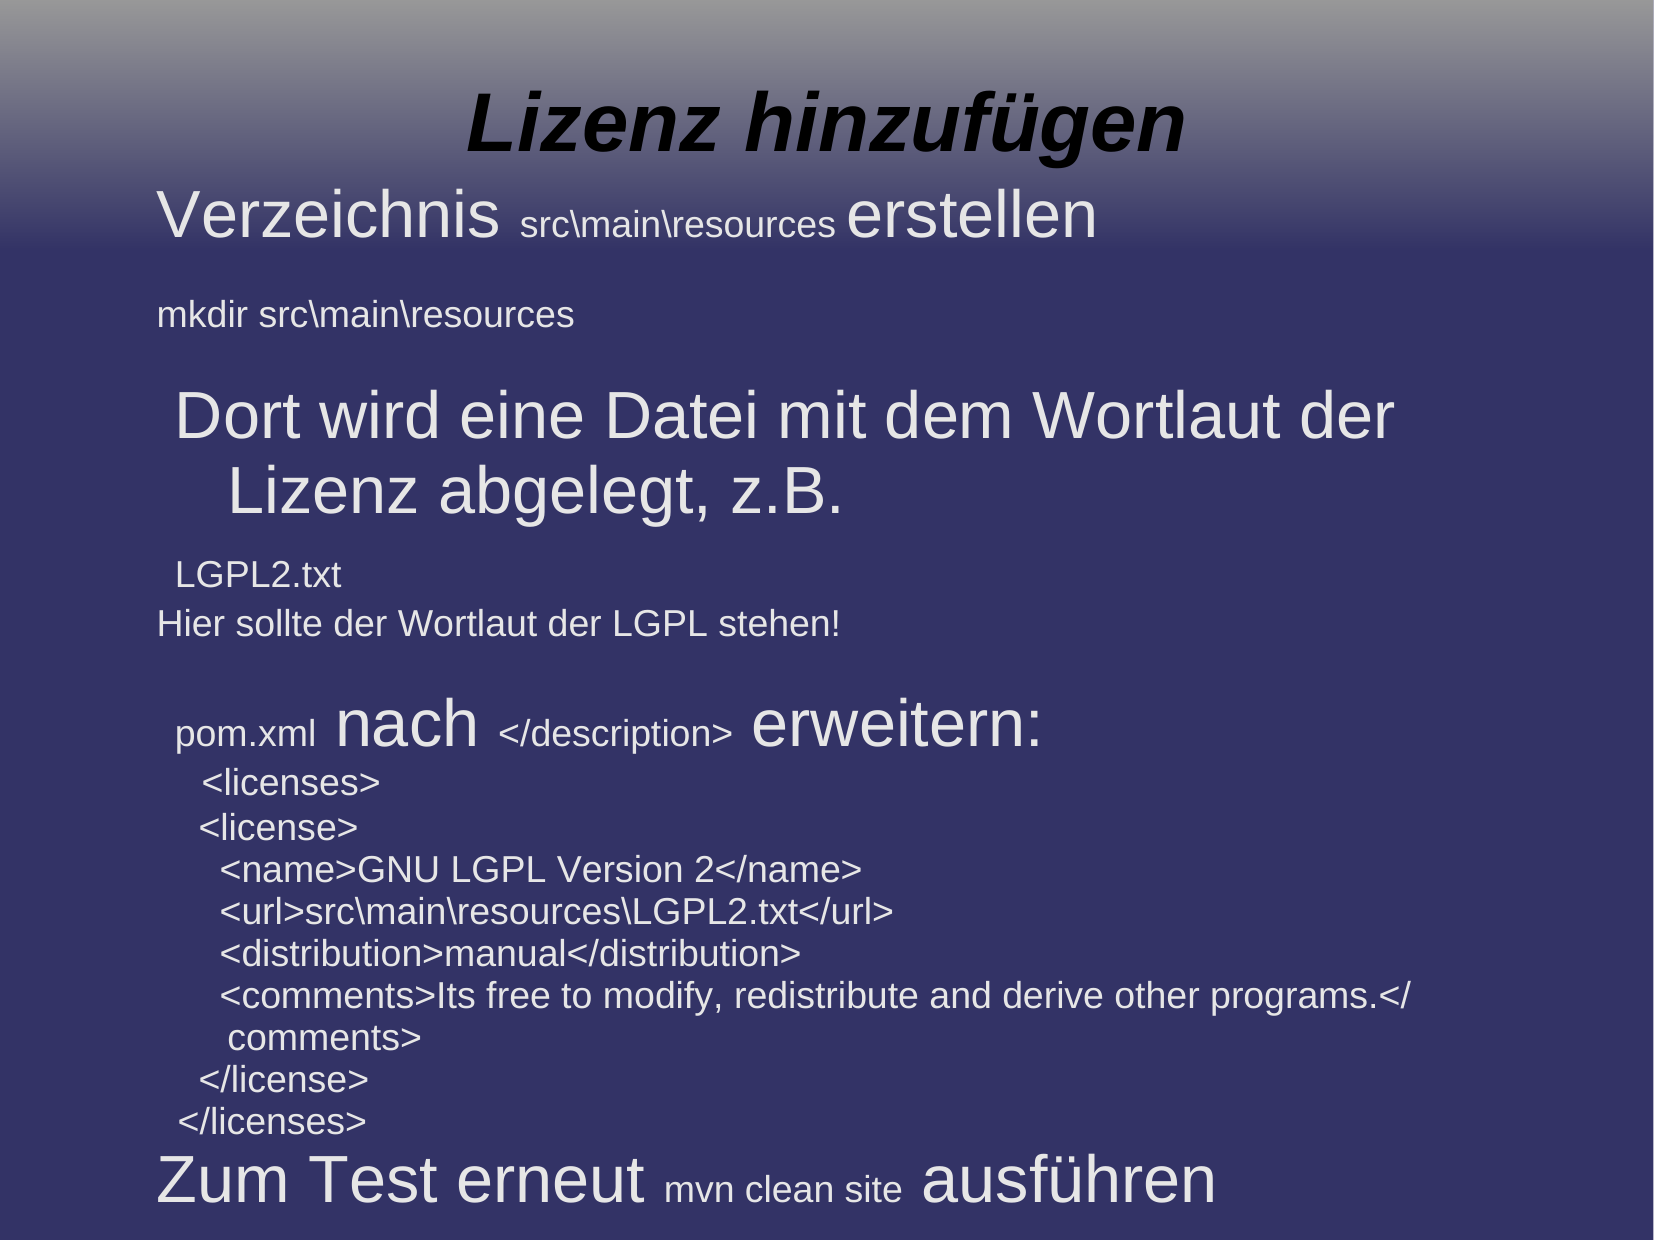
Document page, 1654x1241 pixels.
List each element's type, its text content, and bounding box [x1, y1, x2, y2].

title Lizenz hinzufügen [121, 19, 1534, 227]
list Verzeichnis src\main\resources erstellen mkdir src\main\resources Dort wird eine Datei mit dem Wortlaut der Lizenz abgelegt, z.B. LGPL2.txt Hier sollte der Wortlaut der LGPL stehen! pom.xml nach </description> erweitern: <licenses> <license> <name>GNU LGPL Version 2</name> <url>src\main\resources\LGPL2.txt</url> <distribution>manual</distribution> <comments>Its free to modify, redistribute and derive other programs.</comments> </license> </licenses> Zum Test erneut mvn clean site ausführen [144, 177, 1536, 1217]
